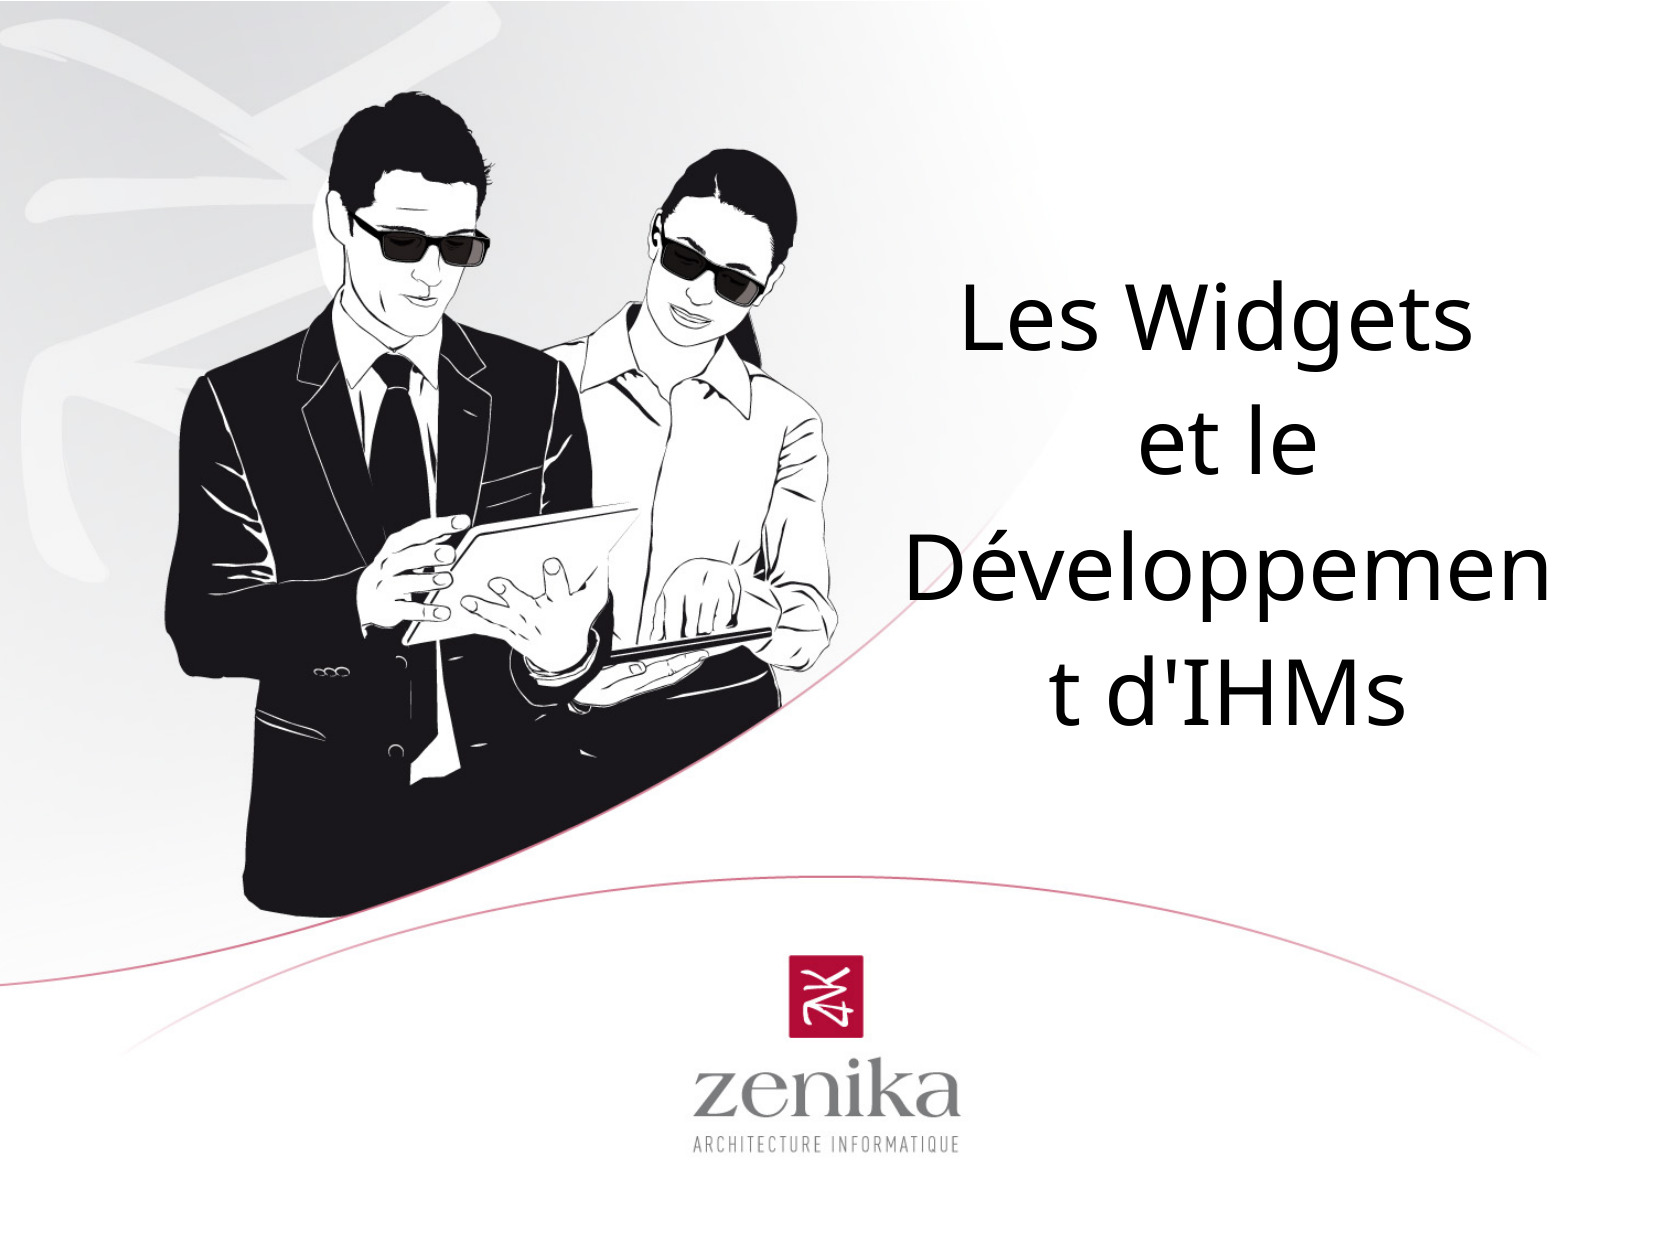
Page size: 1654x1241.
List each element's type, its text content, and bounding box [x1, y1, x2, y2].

title Les Widgets et le Développement d'IHMs [885, 259, 1571, 590]
picture [0, 1, 1652, 1241]
subtitle [885, 590, 1571, 875]
